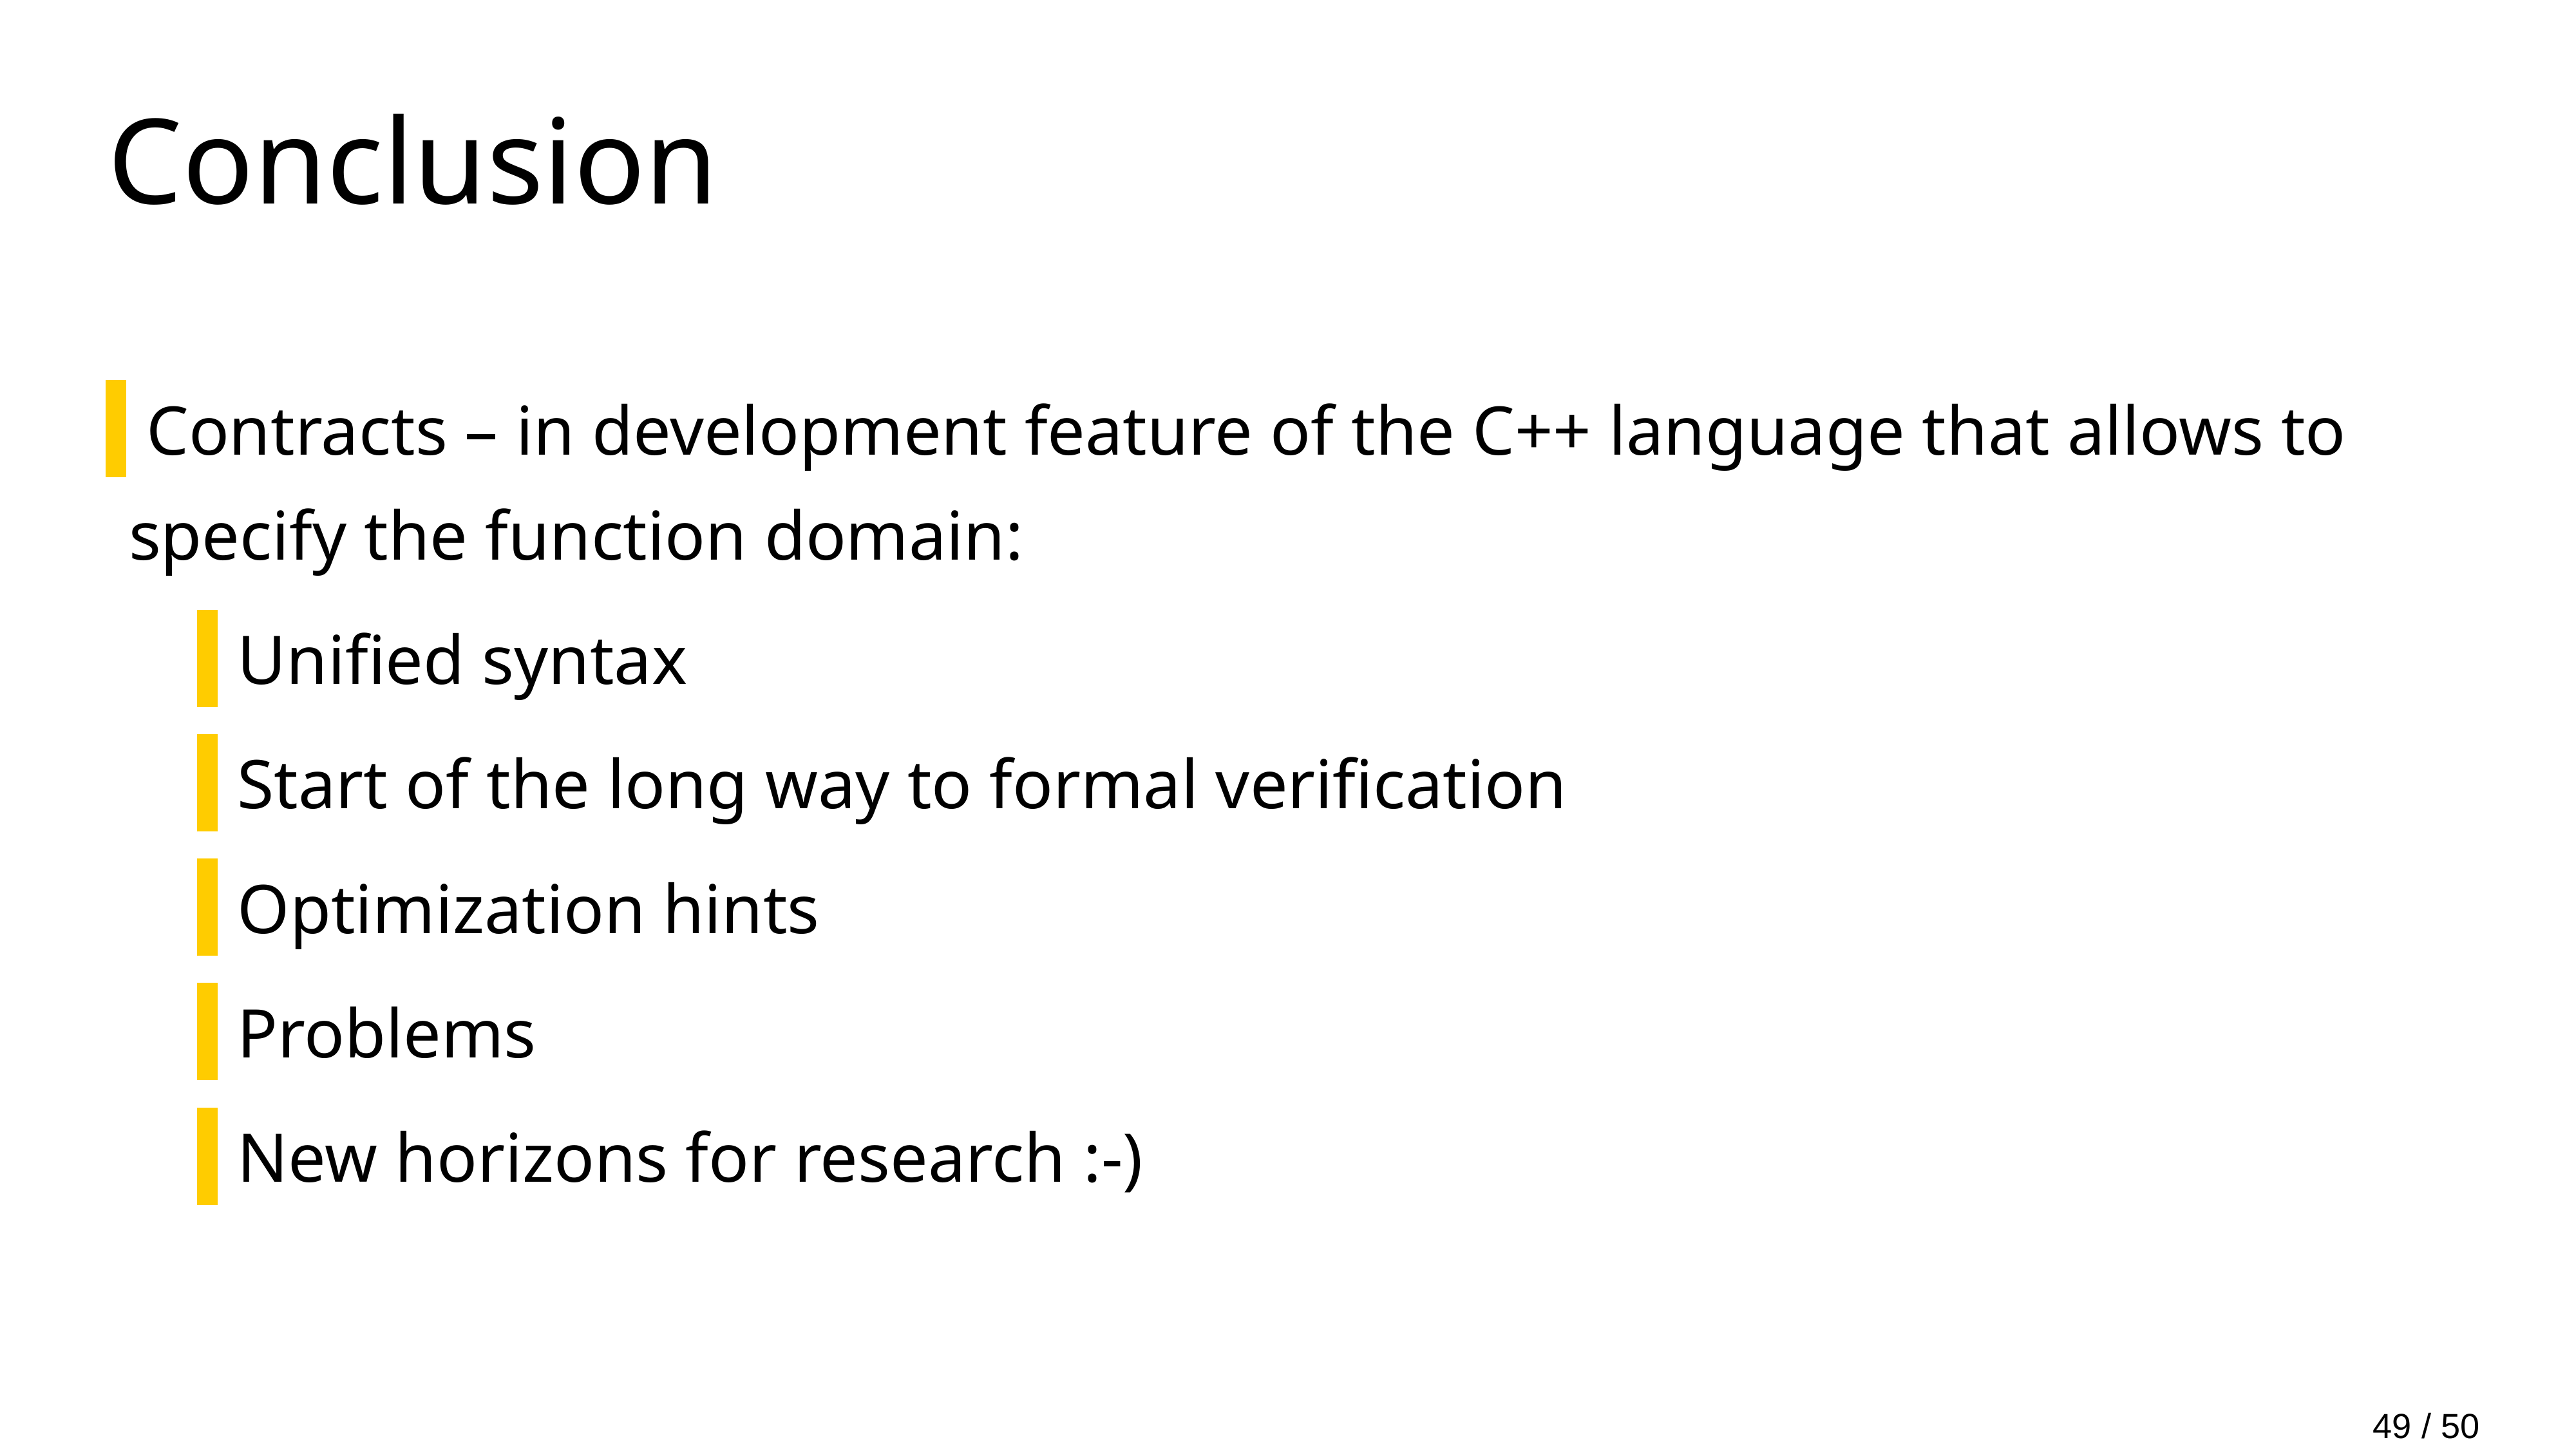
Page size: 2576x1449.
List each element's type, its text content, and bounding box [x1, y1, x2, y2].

text_box <number> / 50 [2363, 1402, 2576, 1449]
title Conclusion [108, 80, 2468, 242]
text_box Contracts – in development feature of the C++ language that allows to specify the function domain: Unified syntax Start of the long way to formal verification Optimization hints Problems New horizons for research :-) [96, 364, 2512, 1419]
